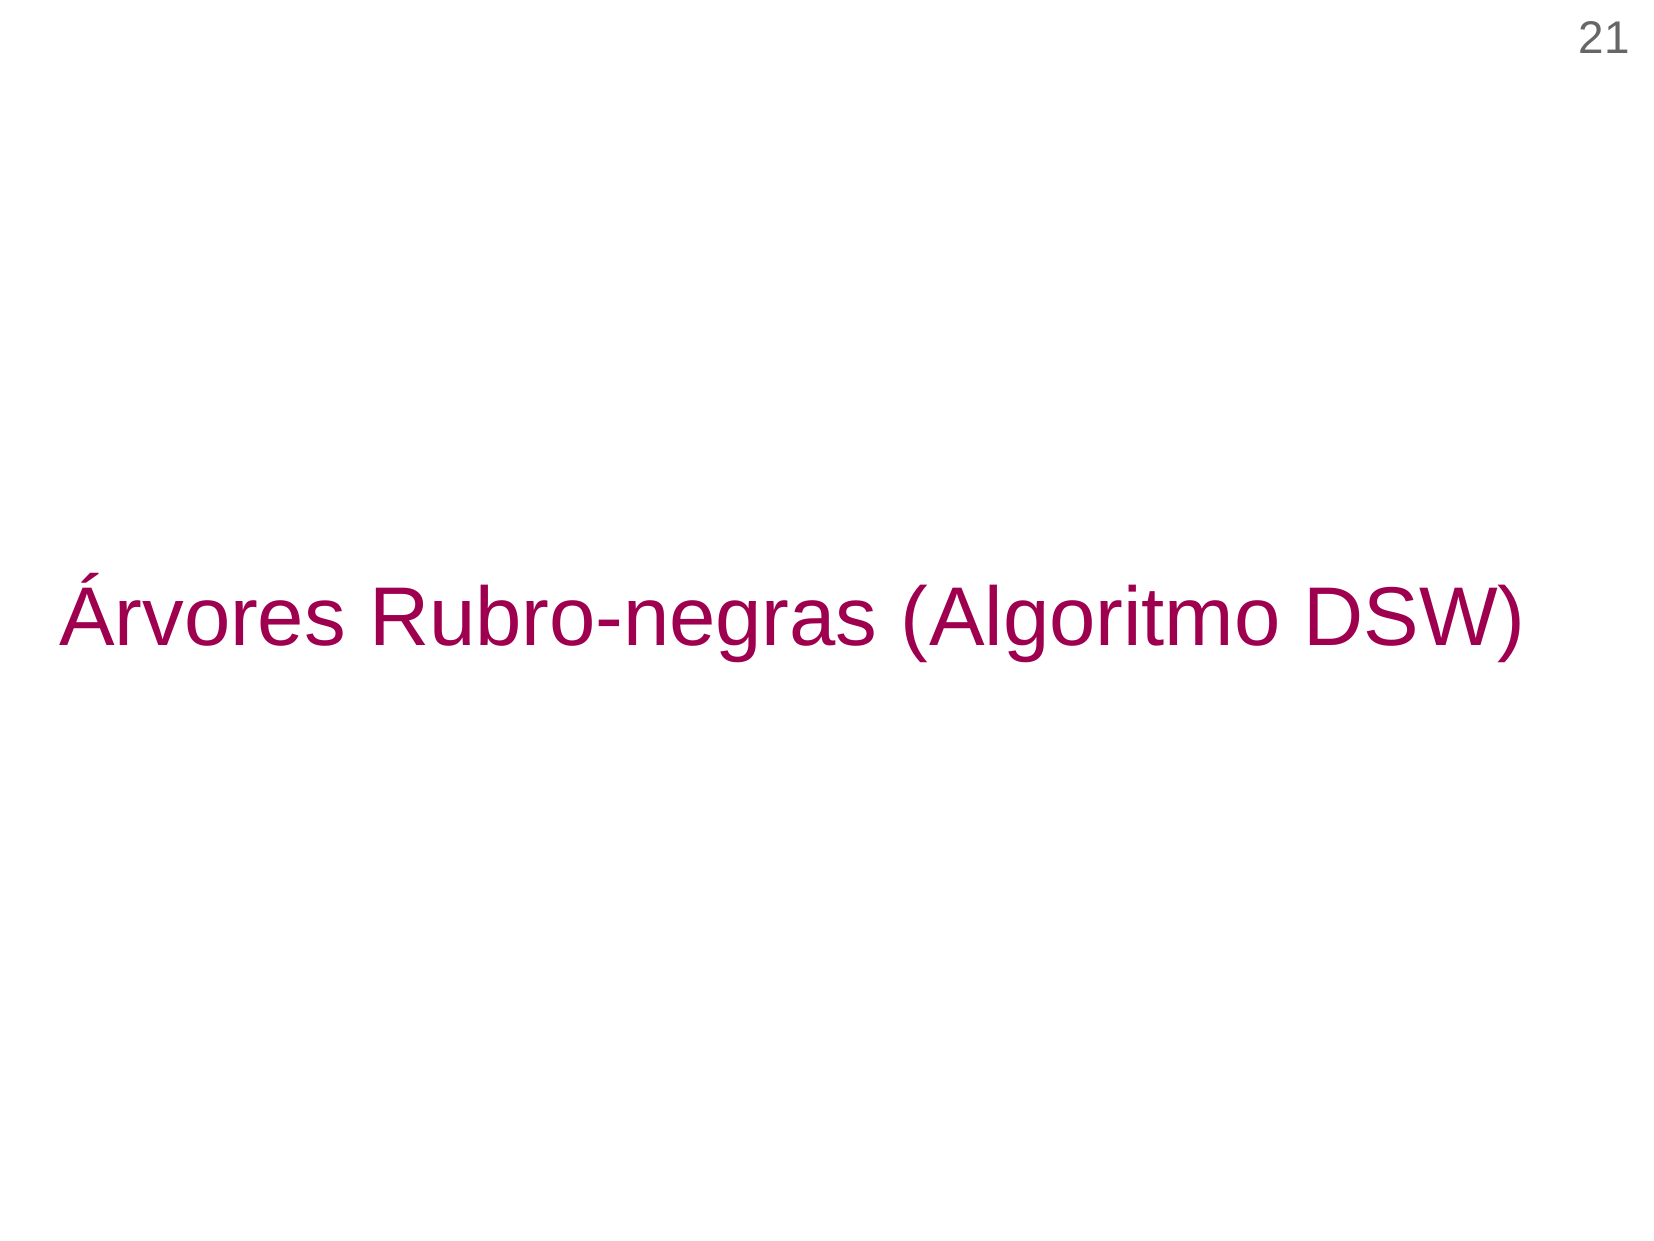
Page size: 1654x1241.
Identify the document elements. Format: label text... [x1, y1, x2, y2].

title Árvores Rubro-negras (Algoritmo DSW) [59, 29, 1595, 1211]
